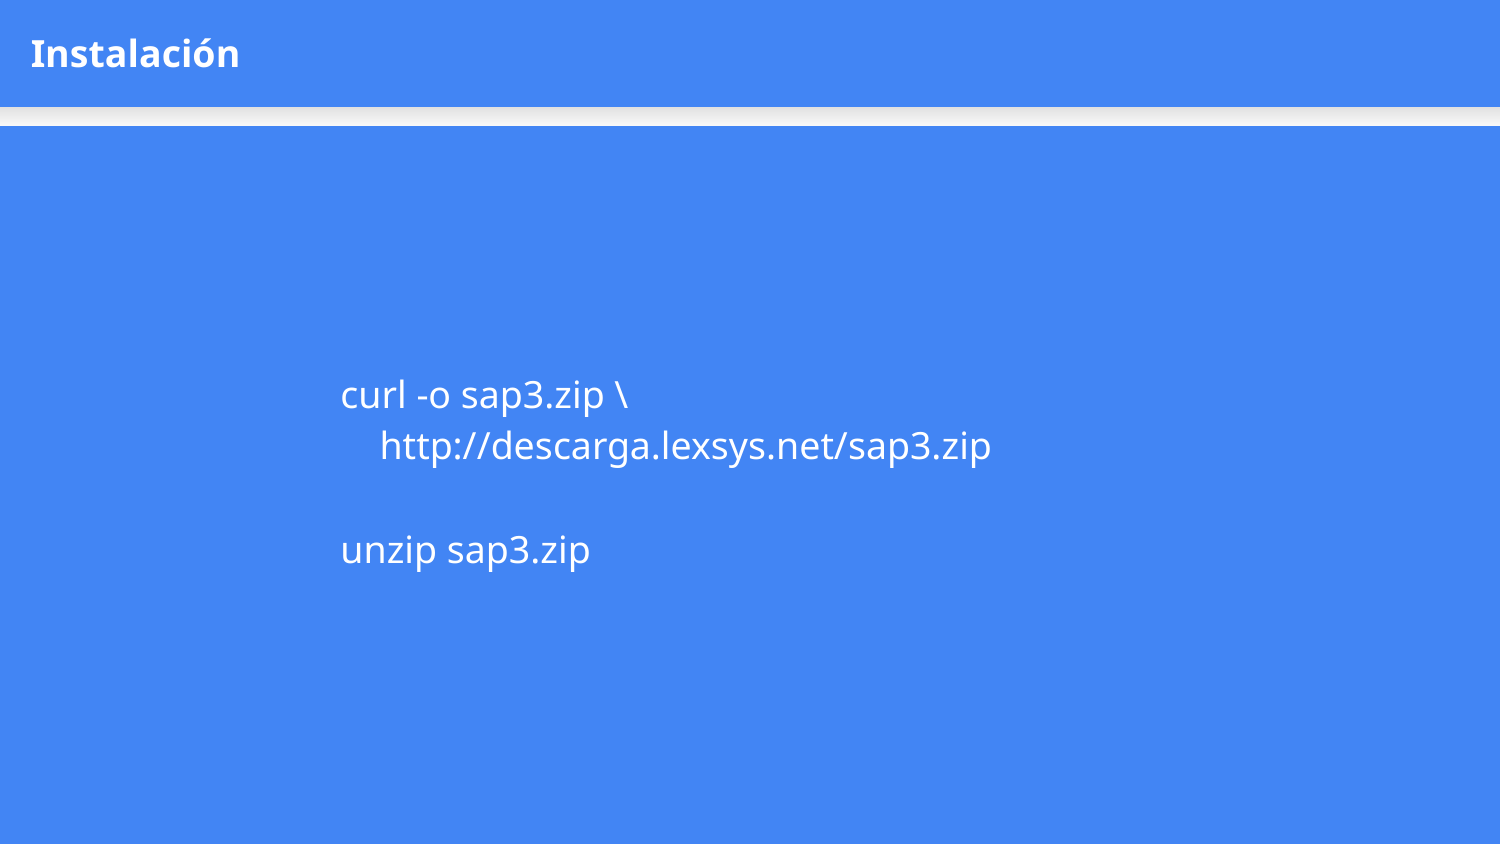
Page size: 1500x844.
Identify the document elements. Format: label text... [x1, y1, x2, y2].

text_box curl -o sap3.zip \ http://descarga.lexsys.net/sap3.zip unzip sap3.zip [325, 348, 1347, 727]
text_box Instalación [16, 2, 1464, 102]
